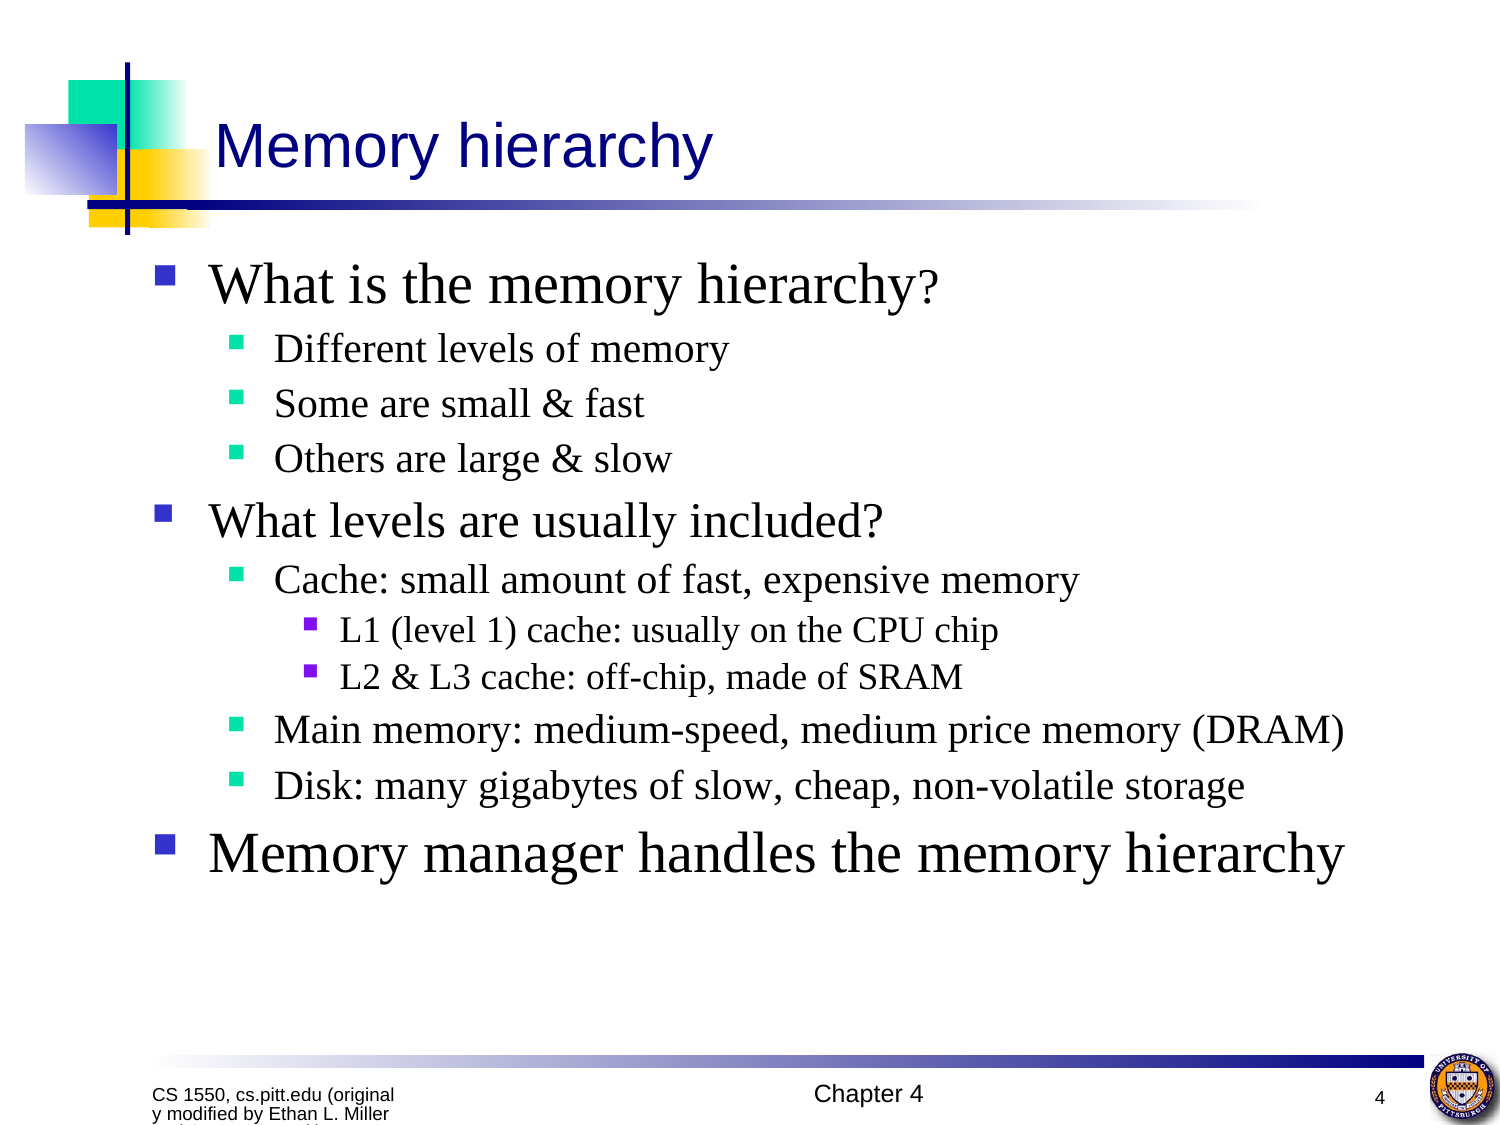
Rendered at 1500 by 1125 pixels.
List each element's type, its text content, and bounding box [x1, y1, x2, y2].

picture [1425, 1049, 1500, 1125]
title Memory hierarchy [200, 87, 1476, 188]
list What is the memory hierarchy? Different levels of memory Some are small & fast Others are large & slow What levels are usually included? Cache: small amount of fast, expensive memory L1 (level 1) cache: usually on the CPU chip L2 & L3 cache: off-chip, made of SRAM Main memory: medium-speed, medium price memory (DRAM) Disk: many gigabytes of slow, cheap, non-volatile storage Memory manager handles the memory hierarchy [137, 237, 1469, 1051]
